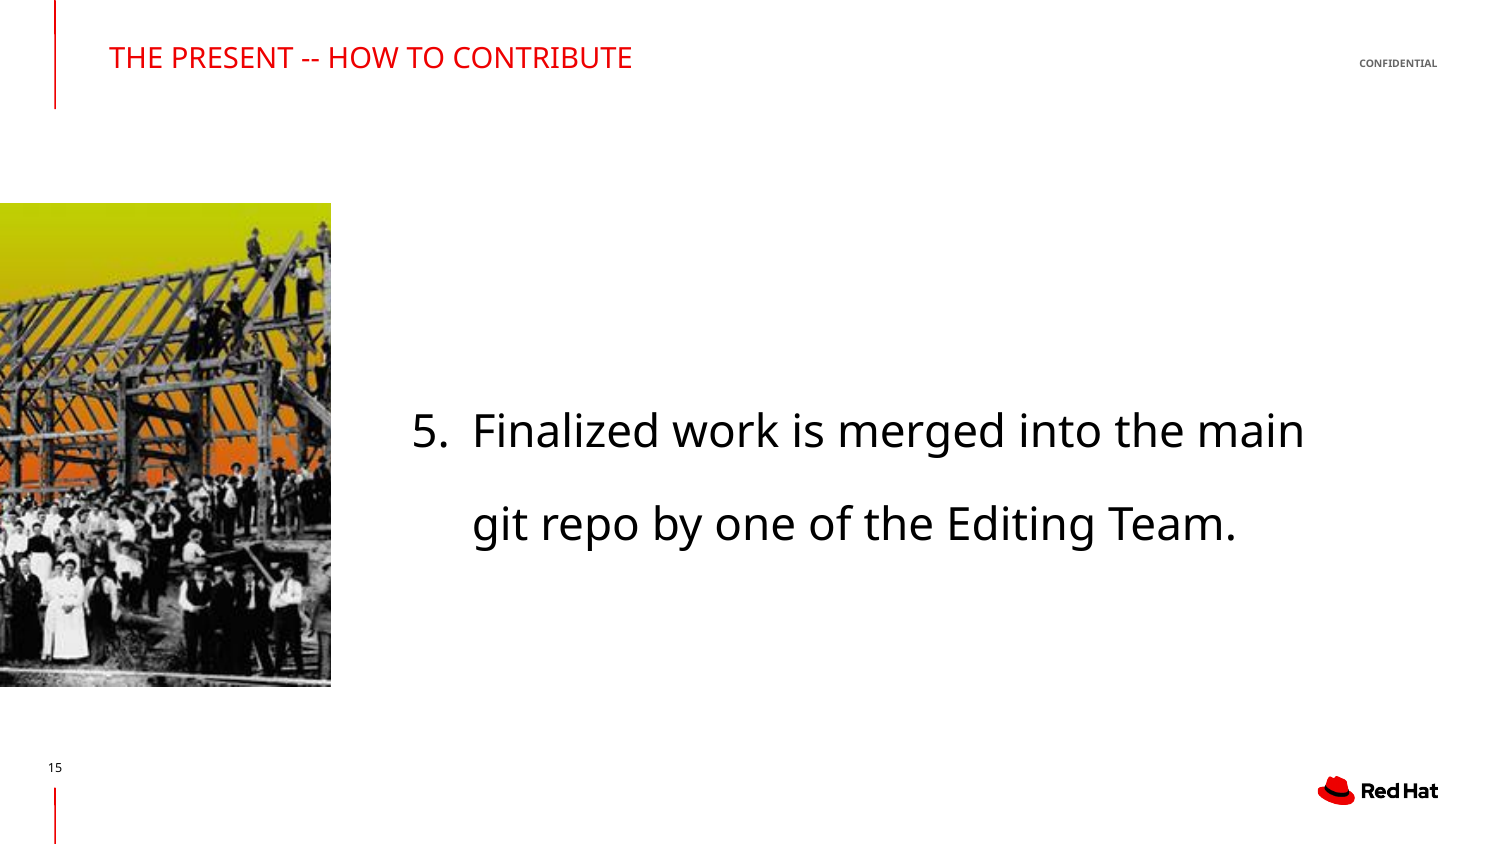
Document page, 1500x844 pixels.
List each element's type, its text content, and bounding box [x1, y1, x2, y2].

picture [0, 203, 331, 688]
picture [1317, 776, 1438, 805]
slide_number <number> [10, 759, 101, 777]
subtitle THE PRESENT -- HOW TO CONTRIBUTE [55, 6, 689, 108]
title Finalized work is merged into the main git repo by one of the Editing Team. [396, 203, 1328, 688]
